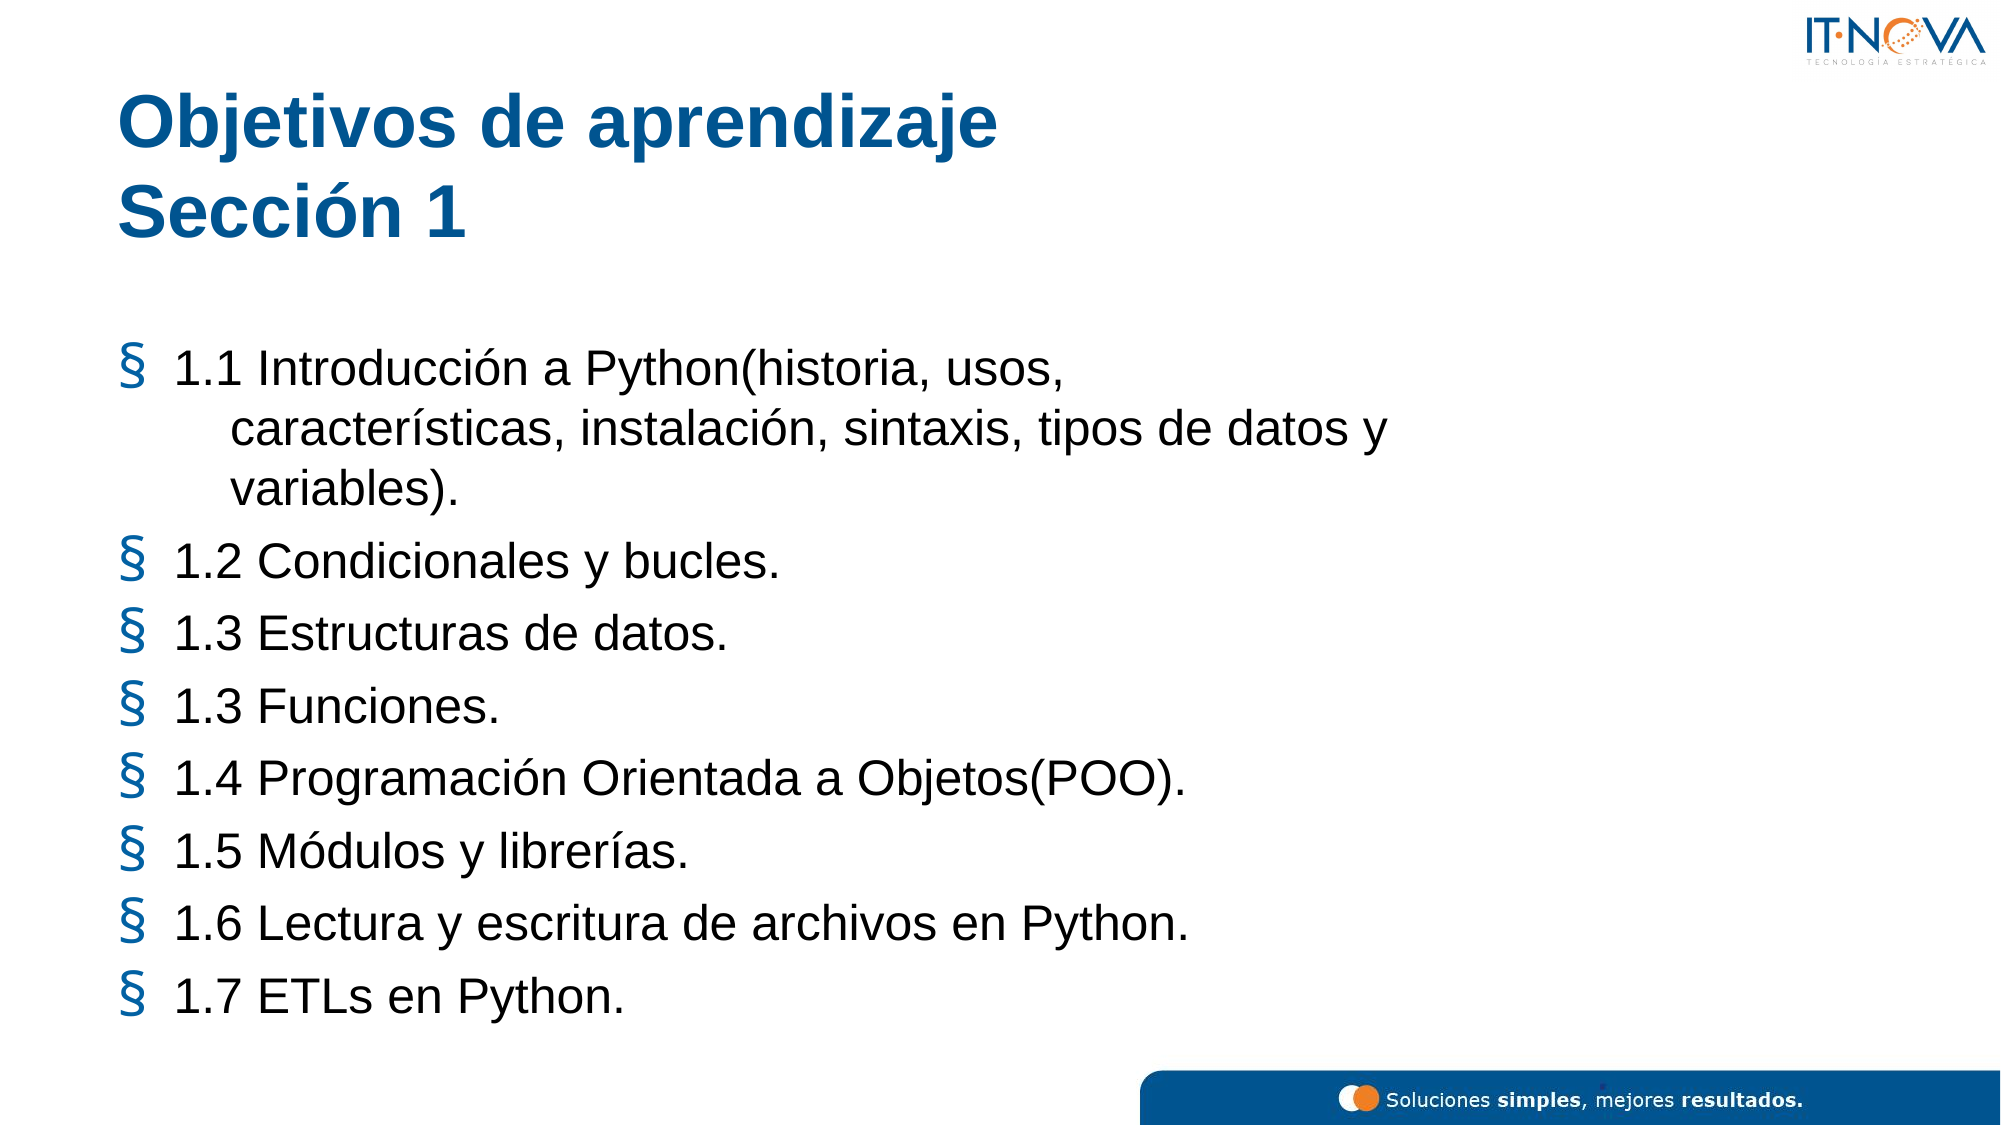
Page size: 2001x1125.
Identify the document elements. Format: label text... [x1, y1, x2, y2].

text_box Objetivos de aprendizaje Sección 1 [102, 64, 1048, 262]
text_box 1.1 Introducción a Python(historia, usos, características, instalación, sintaxis, tipos de datos y variables). 1.2 Condicionales y bucles. 1.3 Estructuras de datos. 1.3 Funciones. 1.4 Programación Orientada a Objetos(POO). 1.5 Módulos y librerías. 1.6 Lectura y escritura de archivos en Python. 1.7 ETLs en Python. [102, 328, 1500, 1089]
